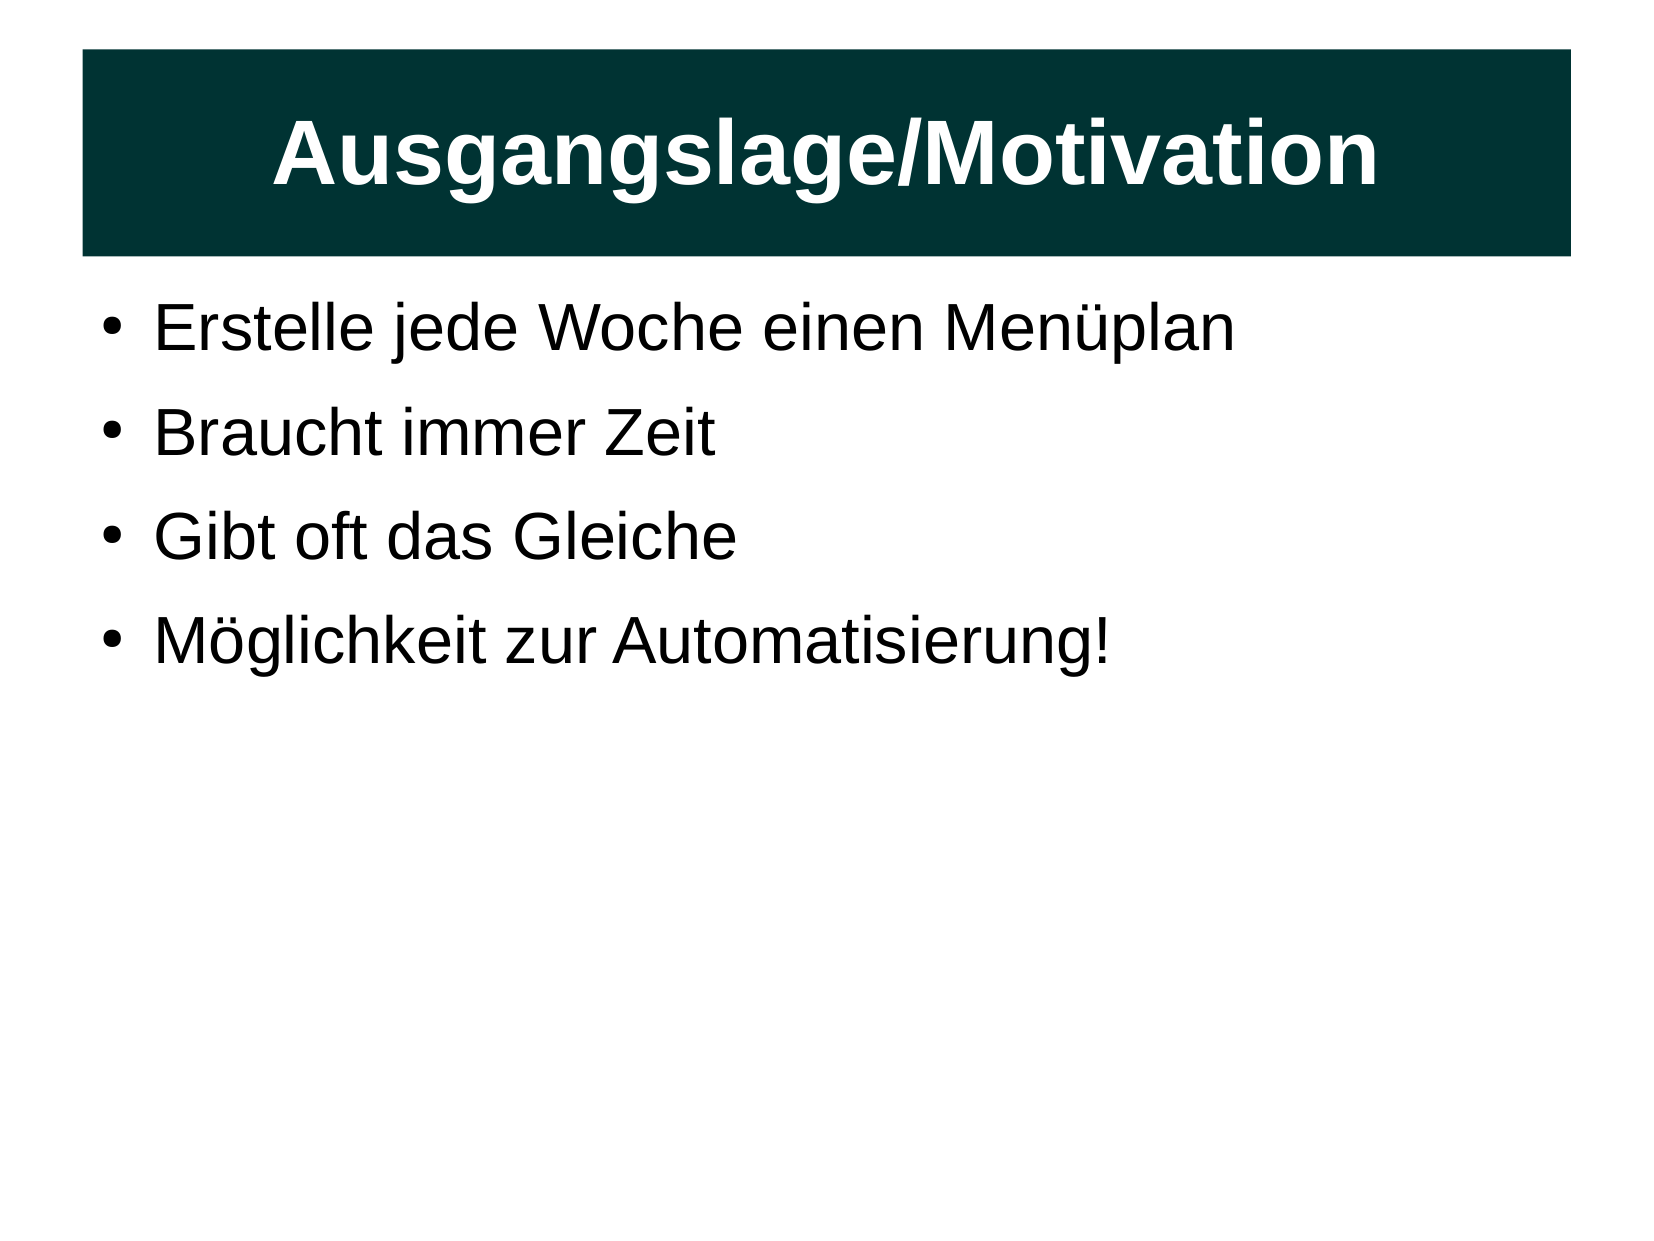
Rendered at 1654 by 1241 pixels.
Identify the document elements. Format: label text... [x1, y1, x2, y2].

title Ausgangslage/Motivation [82, 49, 1571, 257]
list Erstelle jede Woche einen Menüplan Braucht immer Zeit Gibt oft das Gleiche Möglichkeit zur Automatisierung! [82, 290, 1571, 1010]
